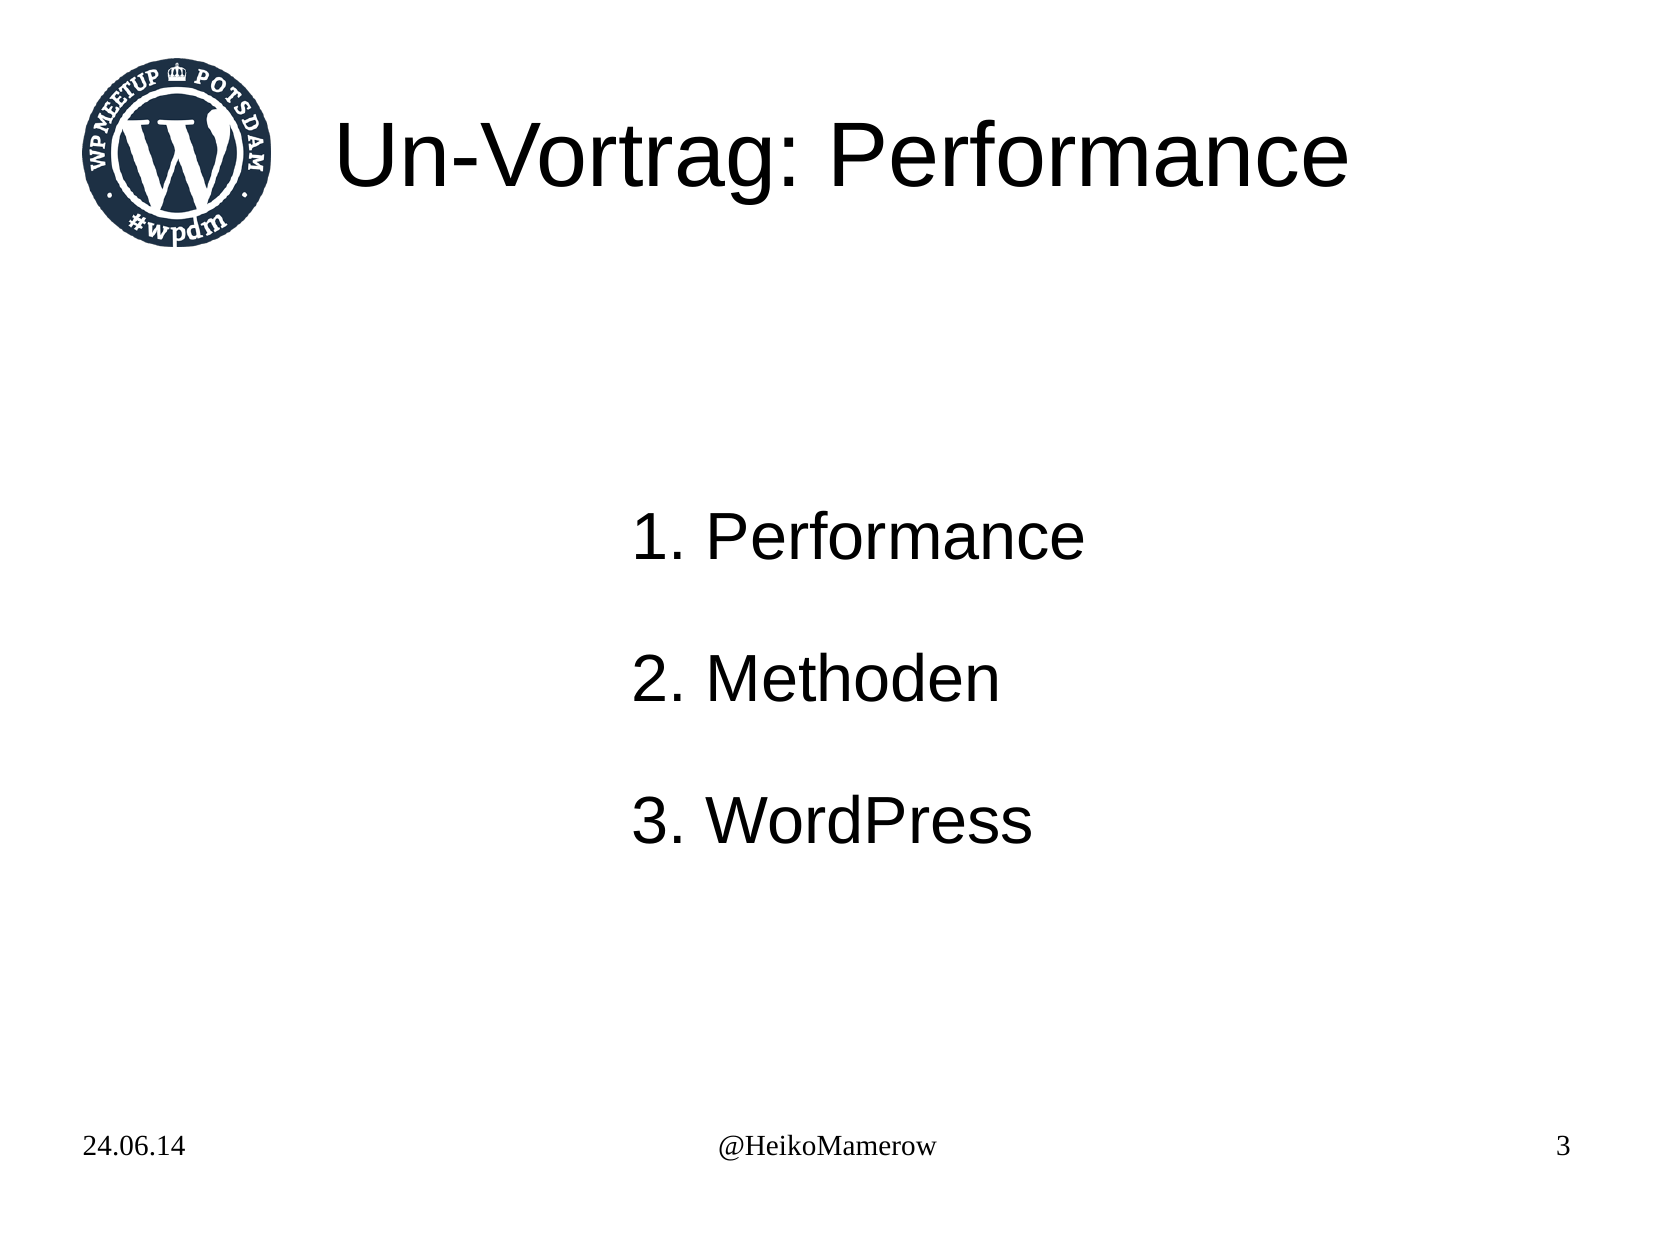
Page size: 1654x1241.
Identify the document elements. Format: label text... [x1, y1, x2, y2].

list Performance Methoden WordPress [614, 461, 1654, 1182]
picture [82, 58, 271, 247]
